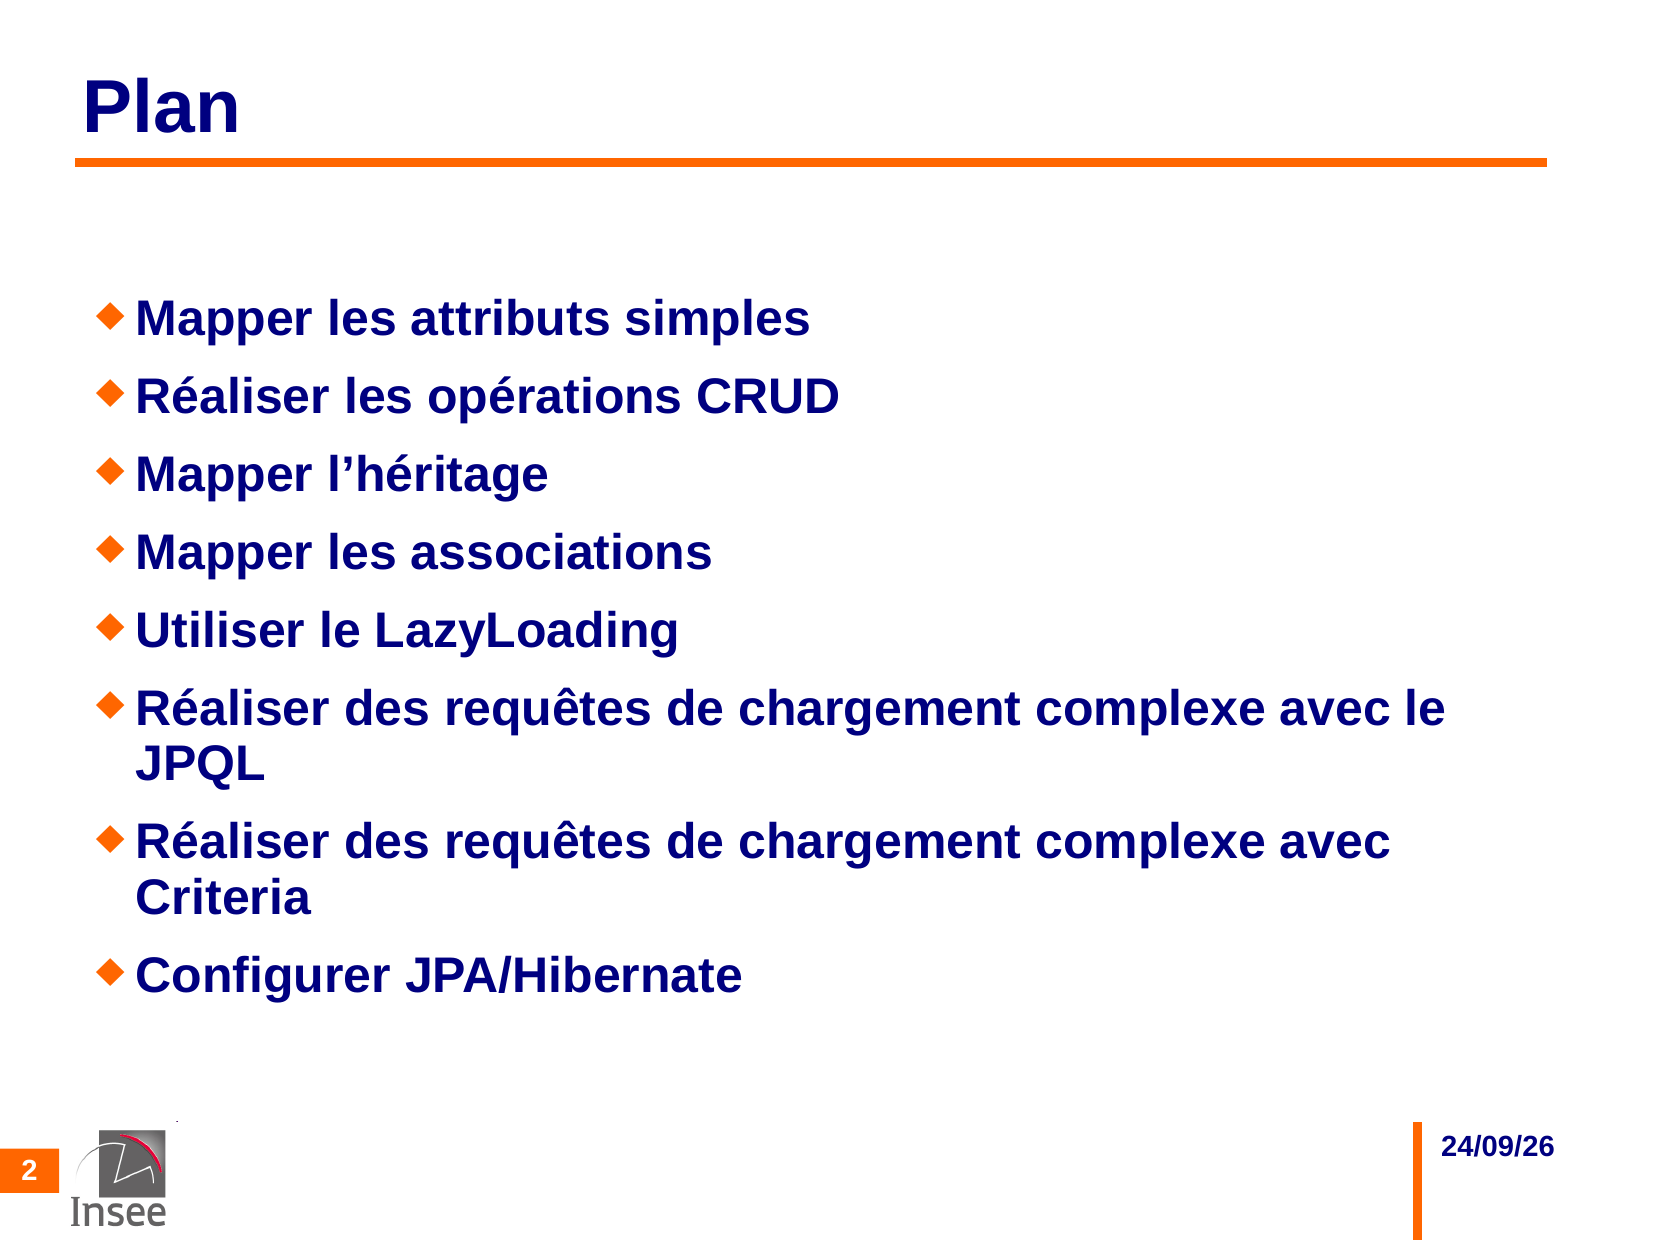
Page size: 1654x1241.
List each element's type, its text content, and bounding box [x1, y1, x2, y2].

picture [62, 1121, 178, 1241]
title Plan [82, 49, 1619, 163]
list Mapper les attributs simples Réaliser les opérations CRUD Mapper l’héritage Mapper les associations Utiliser le LazyLoading Réaliser des requêtes de chargement complexe avec le JPQL Réaliser des requêtes de chargement complexe avec Criteria Configurer JPA/Hibernate [82, 290, 1571, 1010]
